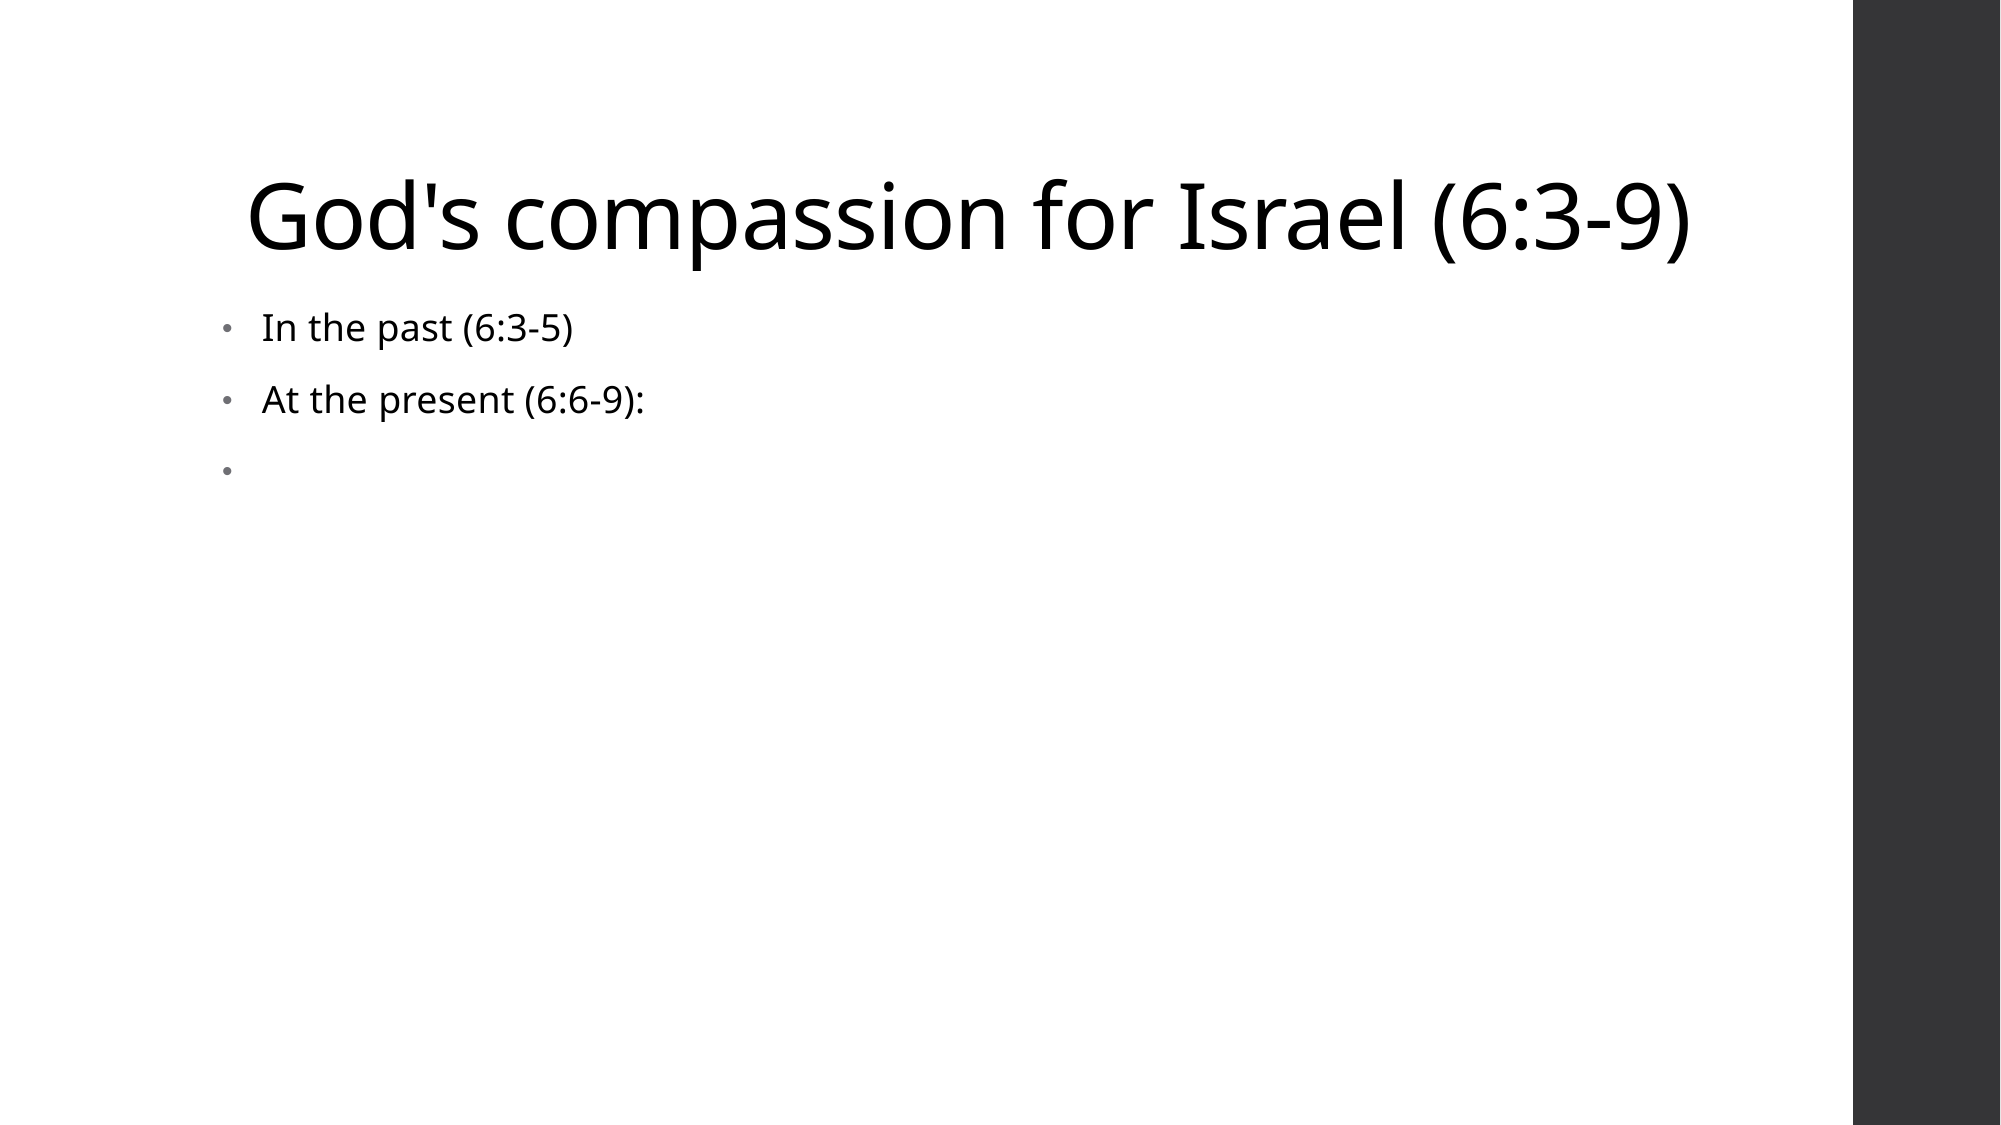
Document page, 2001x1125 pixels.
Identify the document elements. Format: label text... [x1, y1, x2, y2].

list In the past (6:3-5) At the present (6:6-9): [206, 299, 1617, 1014]
title God's compassion for Israel (6:3-9) [206, 60, 1797, 278]
